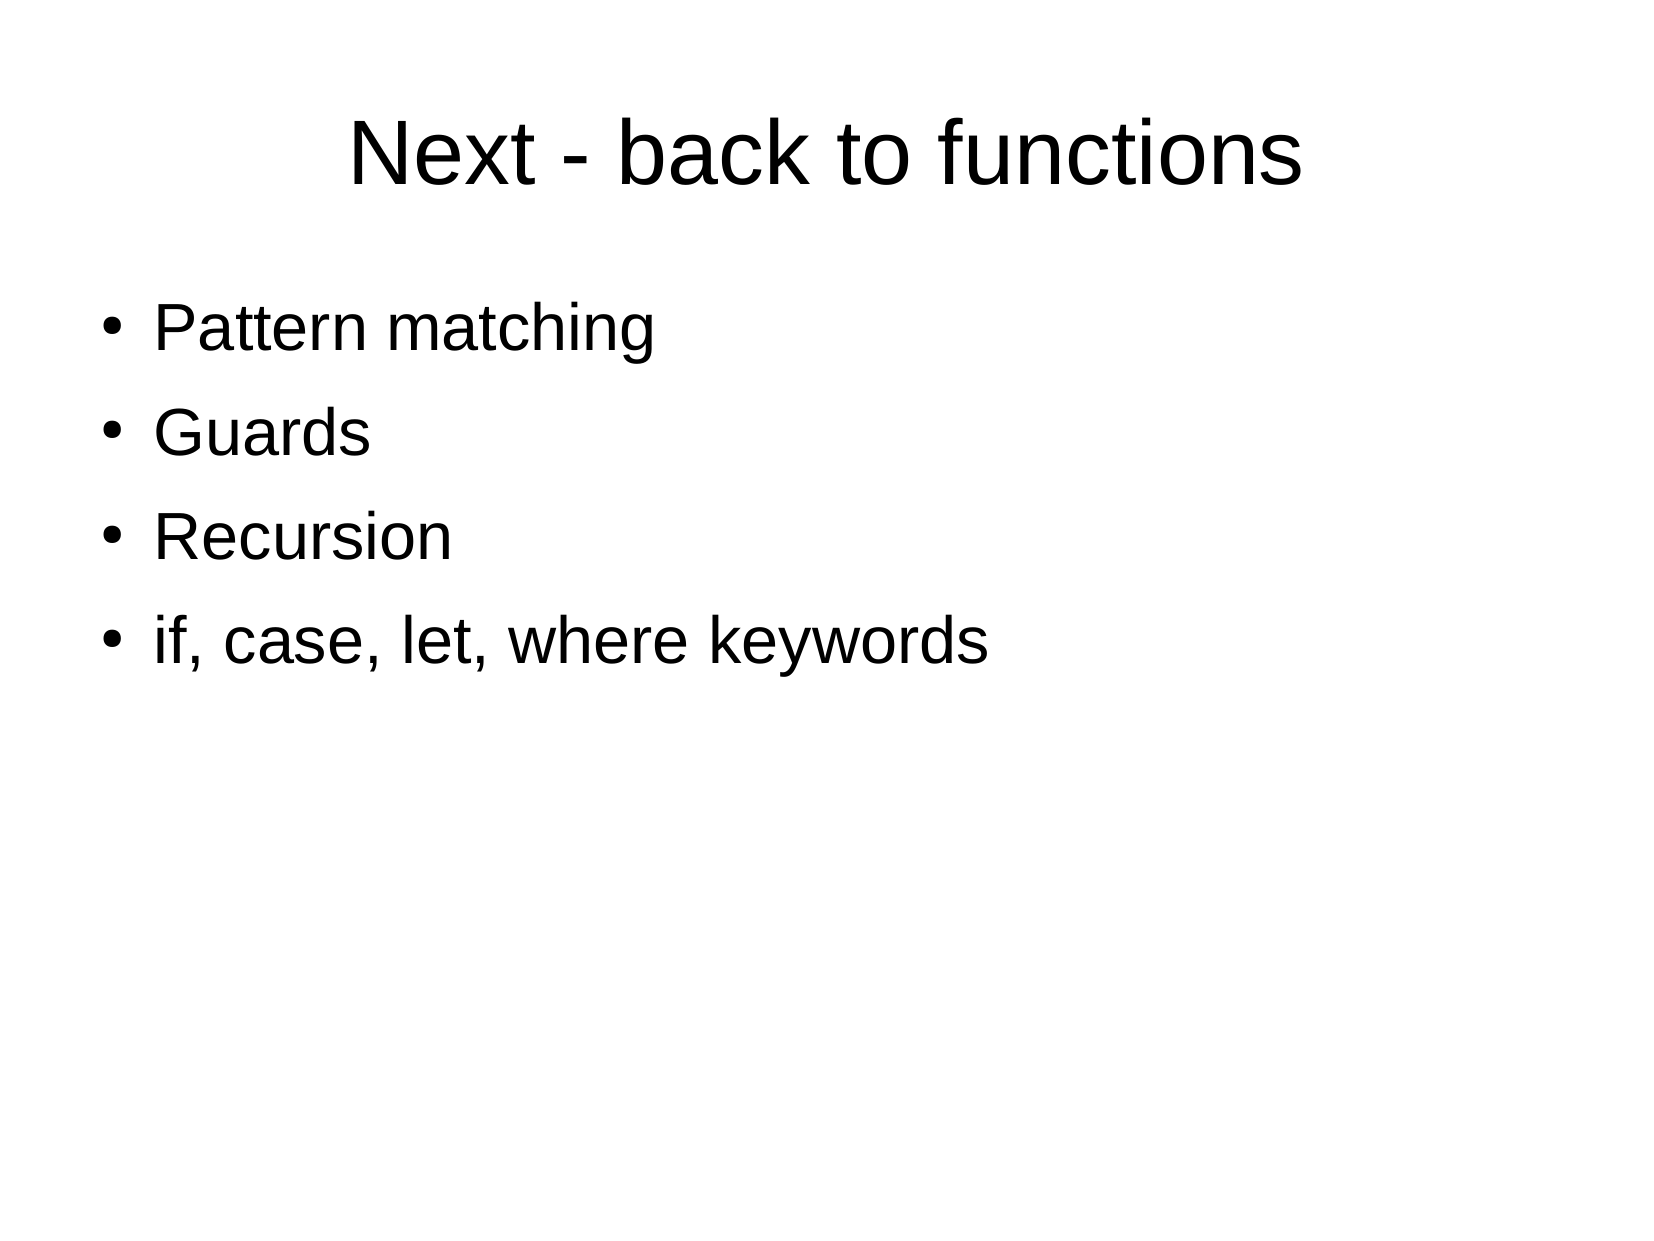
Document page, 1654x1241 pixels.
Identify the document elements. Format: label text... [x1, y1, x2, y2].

list Pattern matching Guards Recursion if, case, let, where keywords [82, 290, 1571, 1094]
title Next - back to functions [82, 56, 1571, 250]
